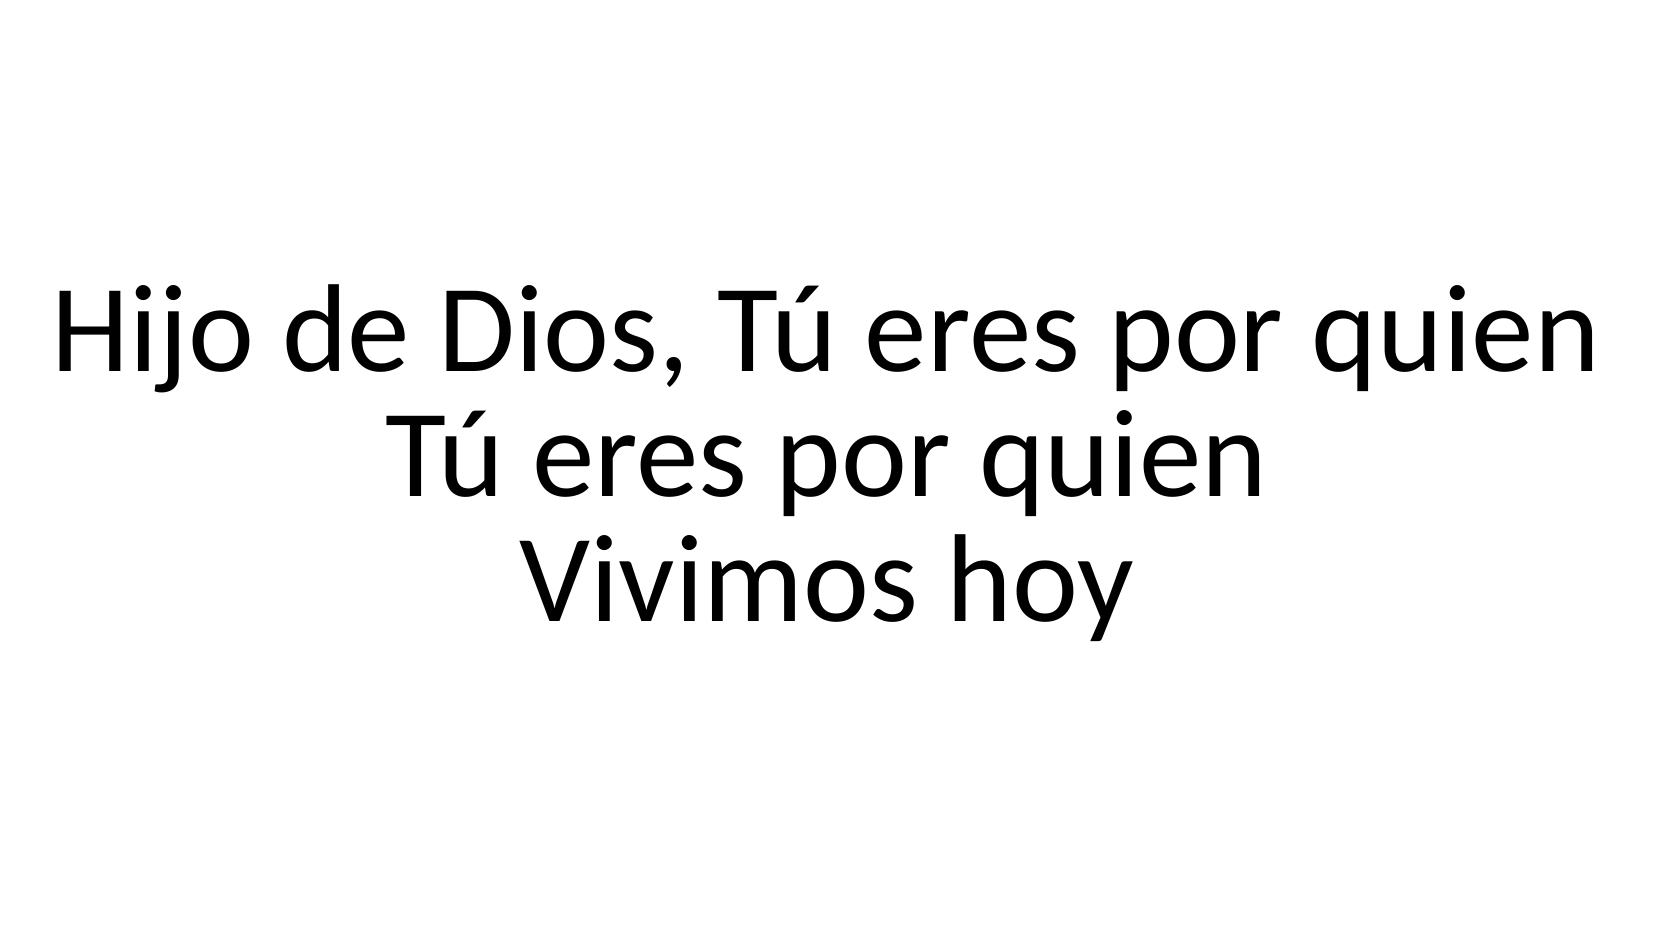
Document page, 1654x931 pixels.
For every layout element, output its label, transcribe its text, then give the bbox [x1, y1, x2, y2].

title Hijo de Dios, Tú eres por quien Tú eres por quien Vivimos hoy [0, 0, 1654, 931]
